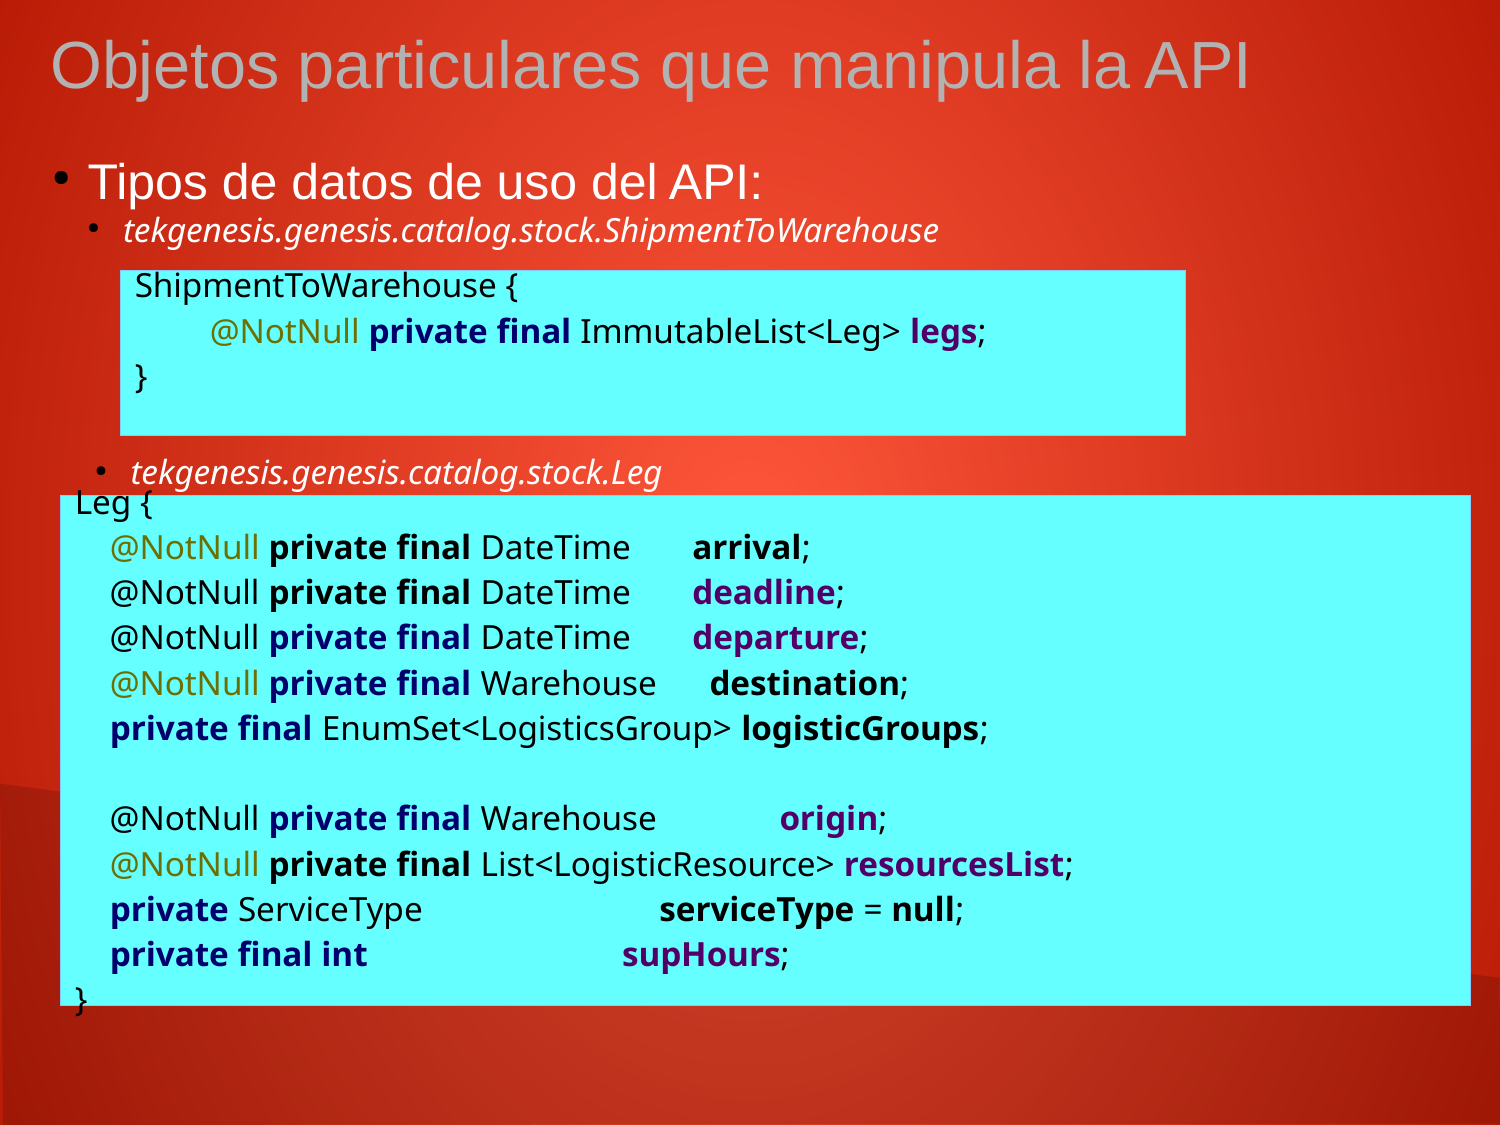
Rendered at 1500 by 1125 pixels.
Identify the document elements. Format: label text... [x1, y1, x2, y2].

text_box Tipos de datos de uso del API: tekgenesis.genesis.catalog.stock.ShipmentToWarehouse [37, 141, 1421, 992]
text_box ShipmentToWarehouse { @NotNull private final ImmutableList<Leg> legs; } [120, 270, 1186, 436]
text_box Objetos particulares que manipula la API [35, 11, 1386, 112]
text_box tekgenesis.genesis.catalog.stock.Leg [45, 441, 901, 496]
text_box Leg { @NotNull private final DateTime arrival; @NotNull private final DateTime deadline; @NotNull private final DateTime departure; @NotNull private final Warehouse destination; private final EnumSet<LogisticsGroup> logisticGroups; @NotNull private final Warehouse origin; @NotNull private final List<LogisticResource> resourcesList; private ServiceType serviceType = null; private final int supHours; } [60, 495, 1471, 1006]
